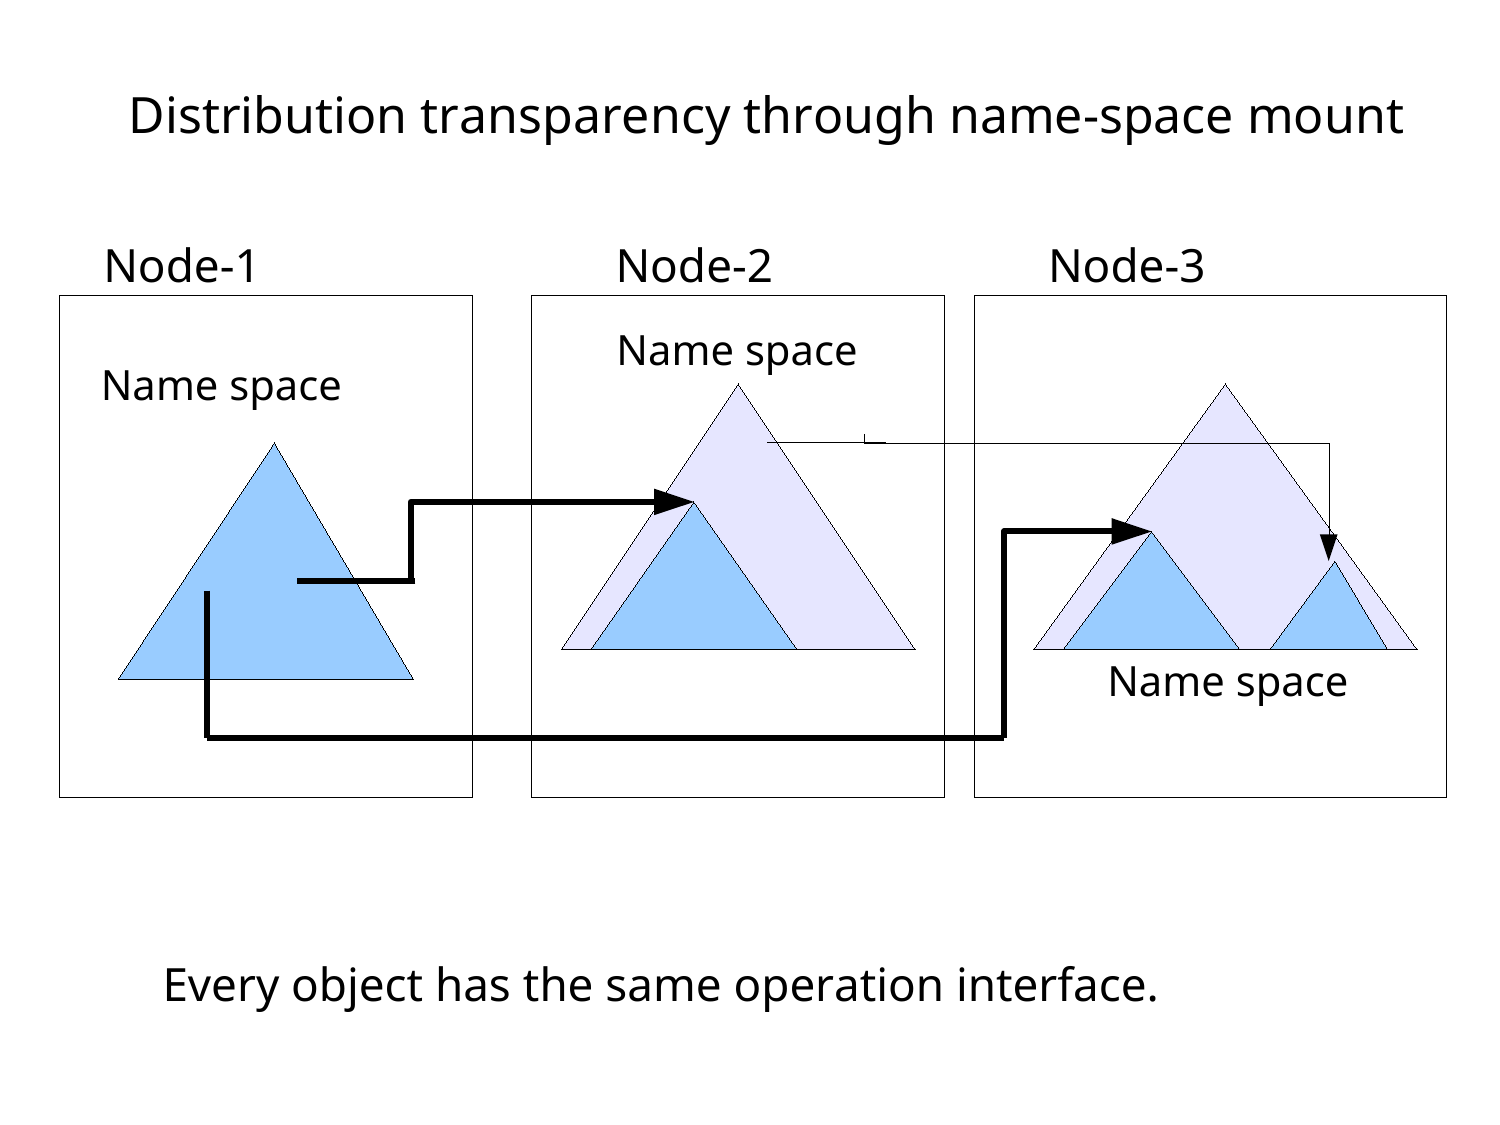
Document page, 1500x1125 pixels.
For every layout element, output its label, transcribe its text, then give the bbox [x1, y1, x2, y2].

text_box [561, 383, 916, 650]
text_box Name space [86, 348, 325, 414]
text_box [118, 442, 414, 680]
text_box Name space [1092, 643, 1332, 709]
text_box Node-2 [600, 225, 768, 296]
text_box [1182, 383, 1269, 443]
text_box Name space [601, 313, 841, 379]
text_box Node-1 [88, 225, 256, 296]
text_box Every object has the same operation interface. [147, 944, 1232, 1015]
text_box [1033, 444, 1418, 650]
text_box Distribution transparency through name-space mount [113, 72, 1418, 148]
text_box Node-3 [1033, 225, 1201, 296]
